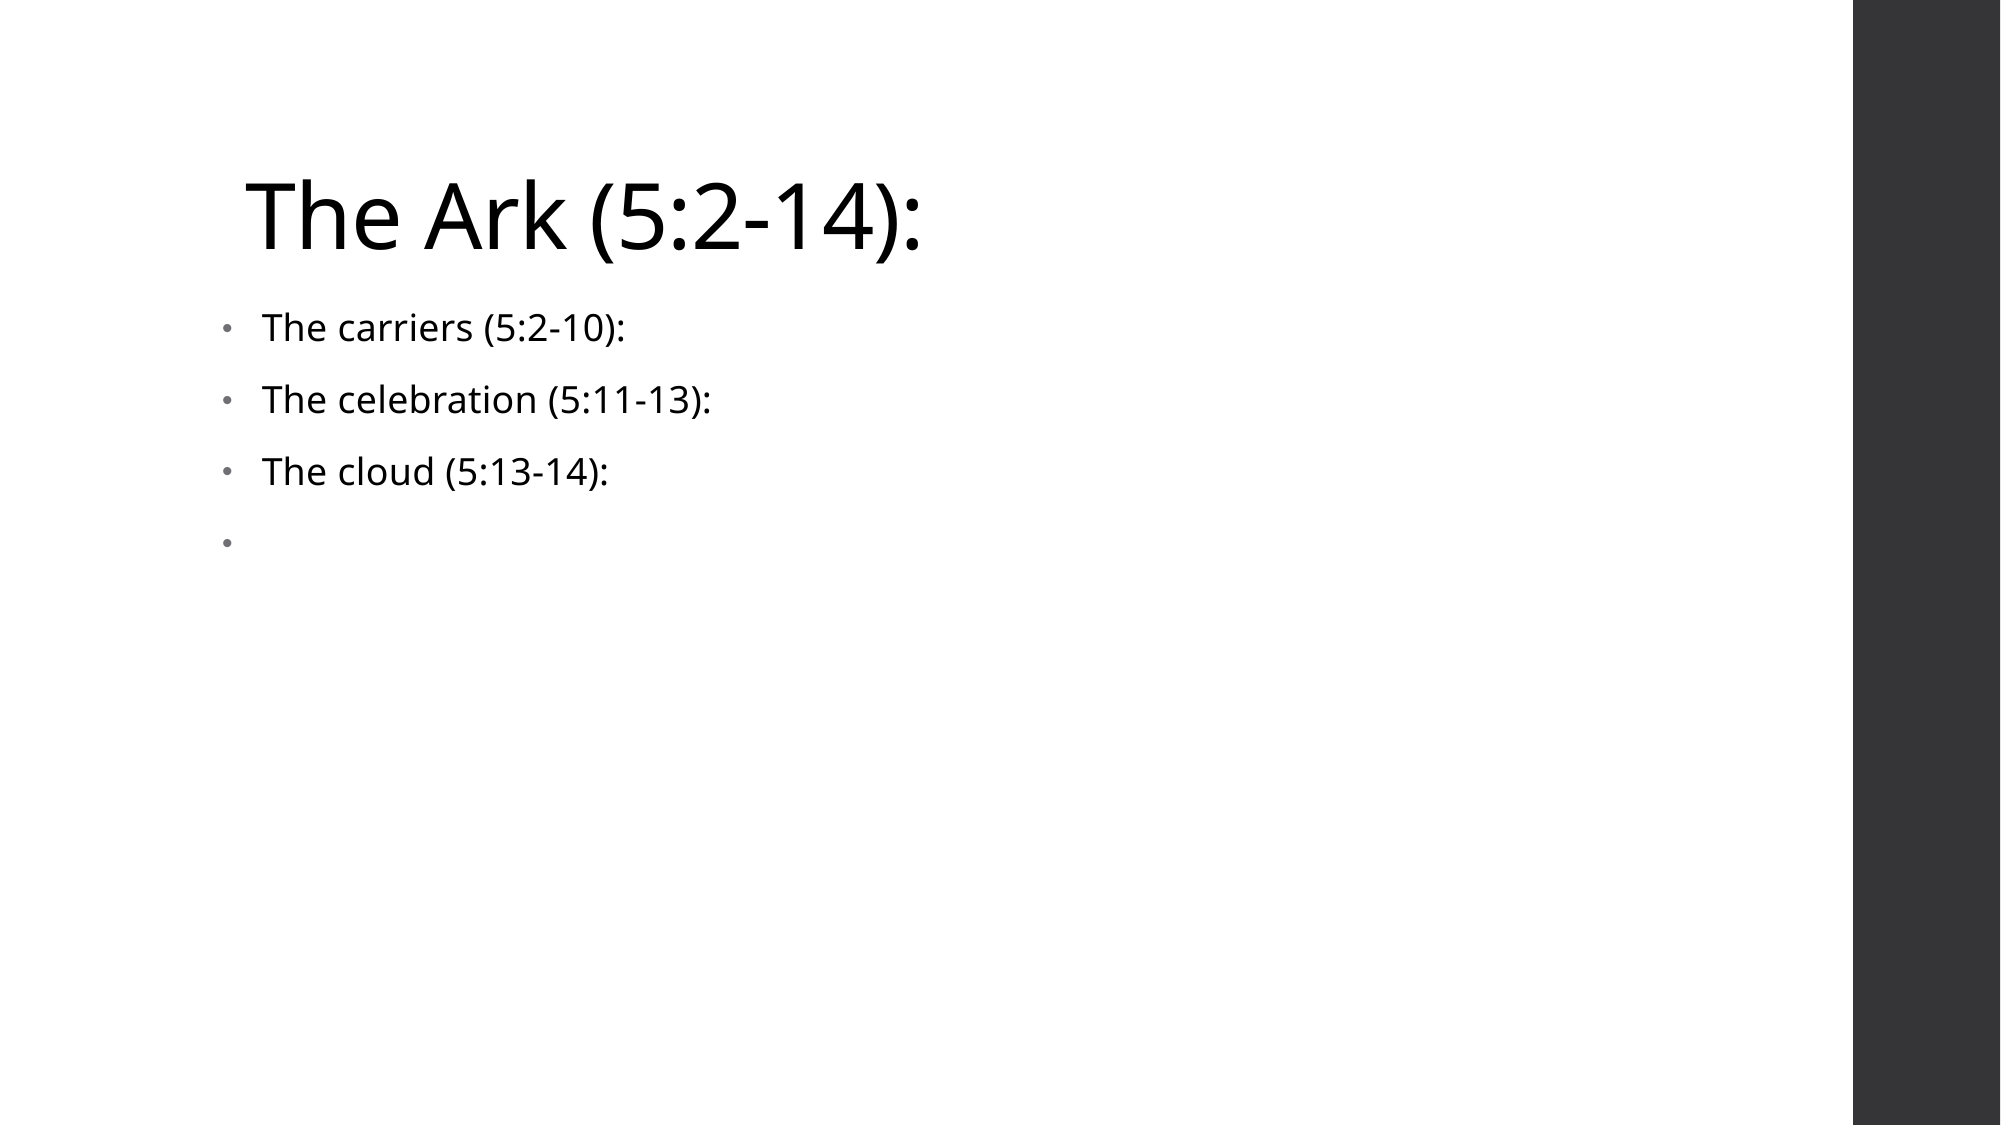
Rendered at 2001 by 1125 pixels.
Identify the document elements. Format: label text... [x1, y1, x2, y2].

title The Ark (5:2-14): [206, 60, 1797, 278]
list The carriers (5:2-10): The celebration (5:11-13): The cloud (5:13-14): [206, 299, 1617, 1014]
